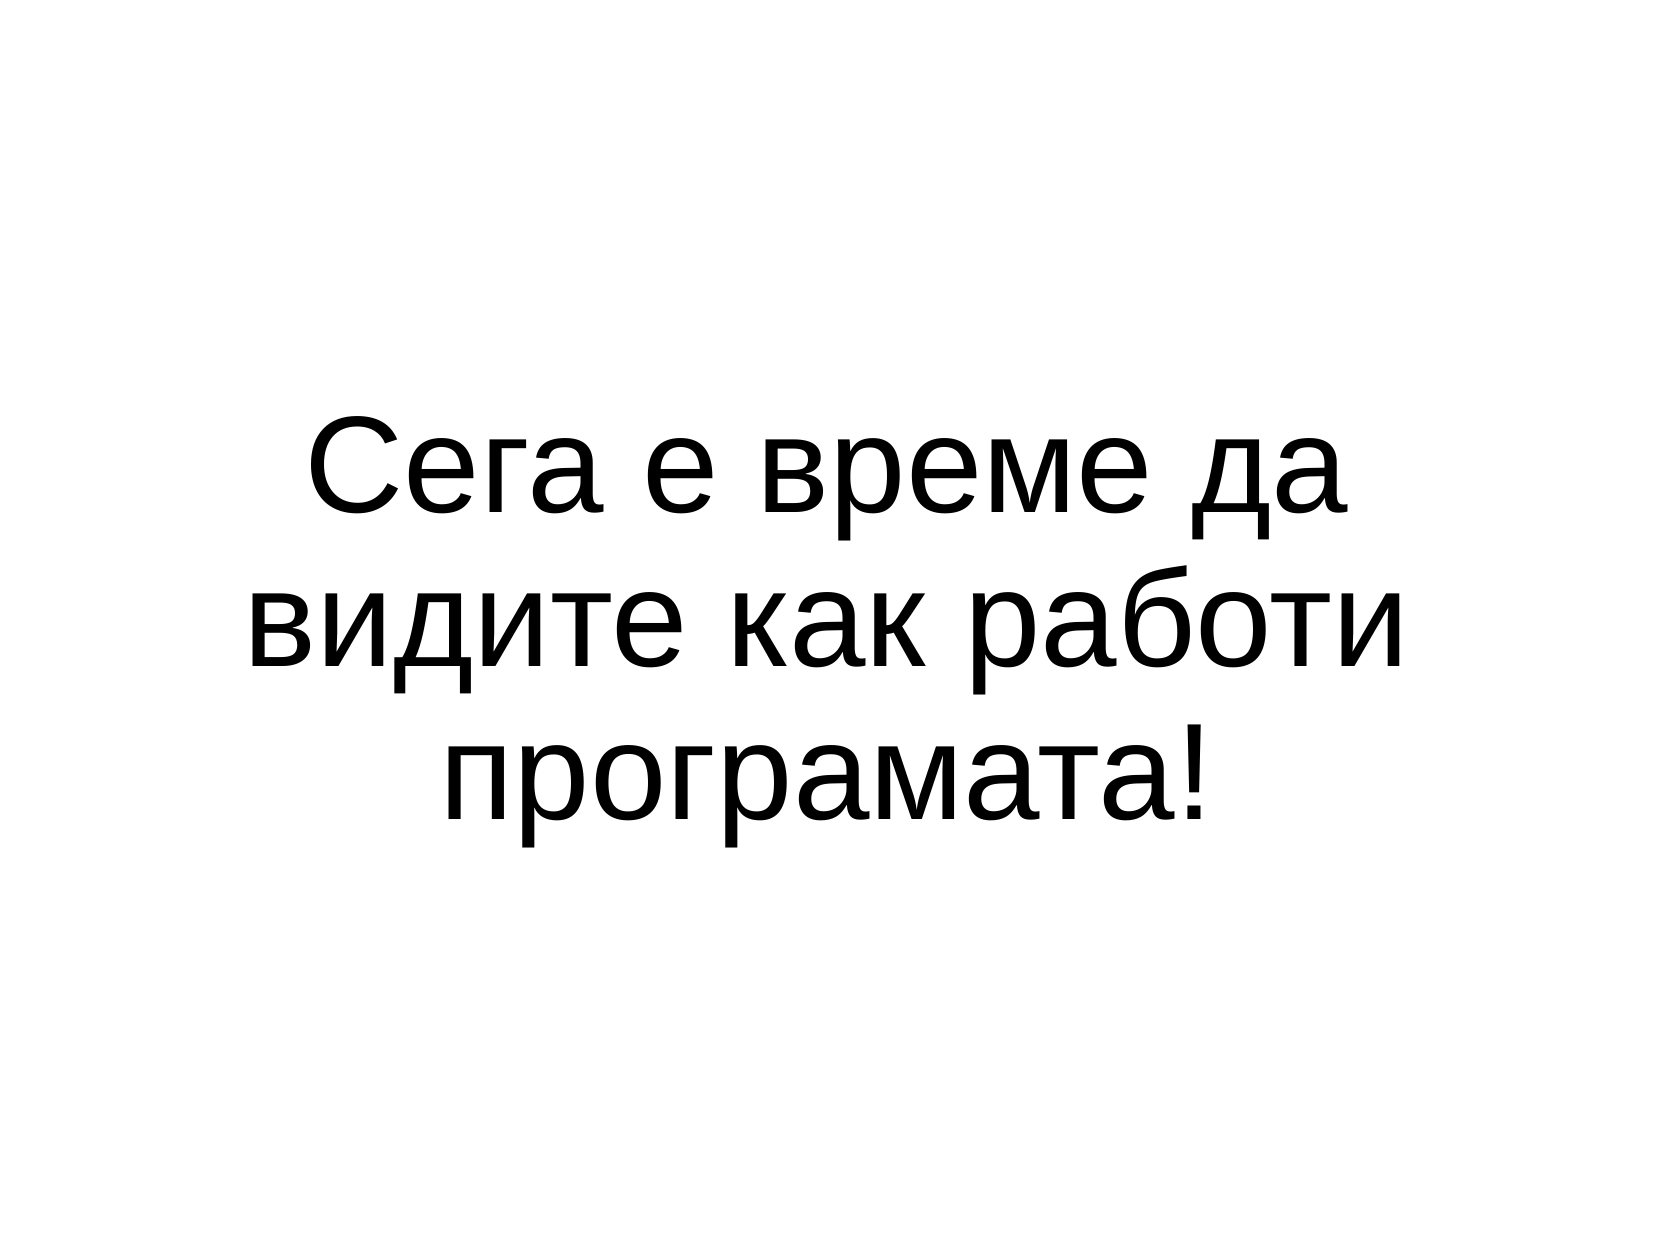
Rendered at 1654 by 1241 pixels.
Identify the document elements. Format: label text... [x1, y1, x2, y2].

subtitle Сега е време да видите как работи програмата! [82, 138, 1571, 1099]
